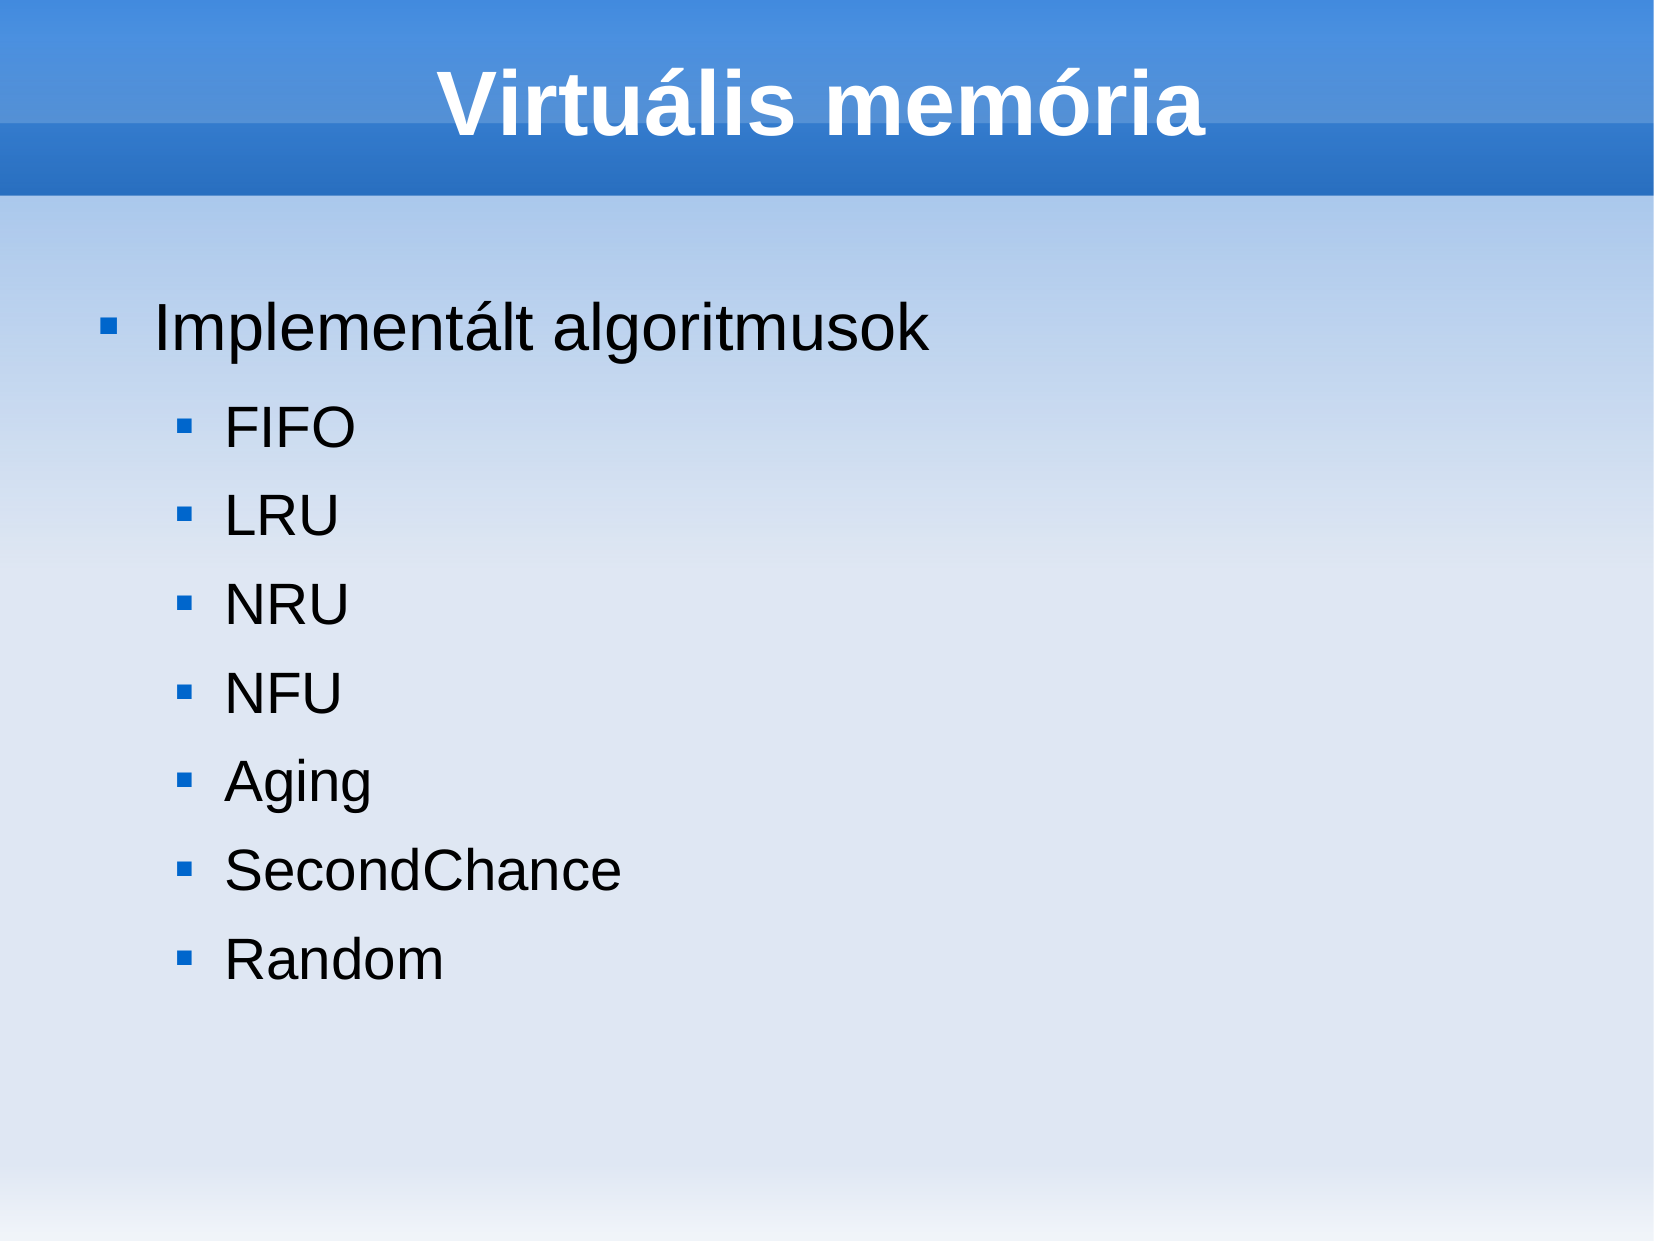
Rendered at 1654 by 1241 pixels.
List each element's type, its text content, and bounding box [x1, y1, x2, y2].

picture [0, 0, 1654, 1241]
title Virtuális memória [76, 7, 1565, 200]
list Implementált algoritmusok FIFO LRU NRU NFU Aging SecondChance Random [82, 290, 1571, 1094]
